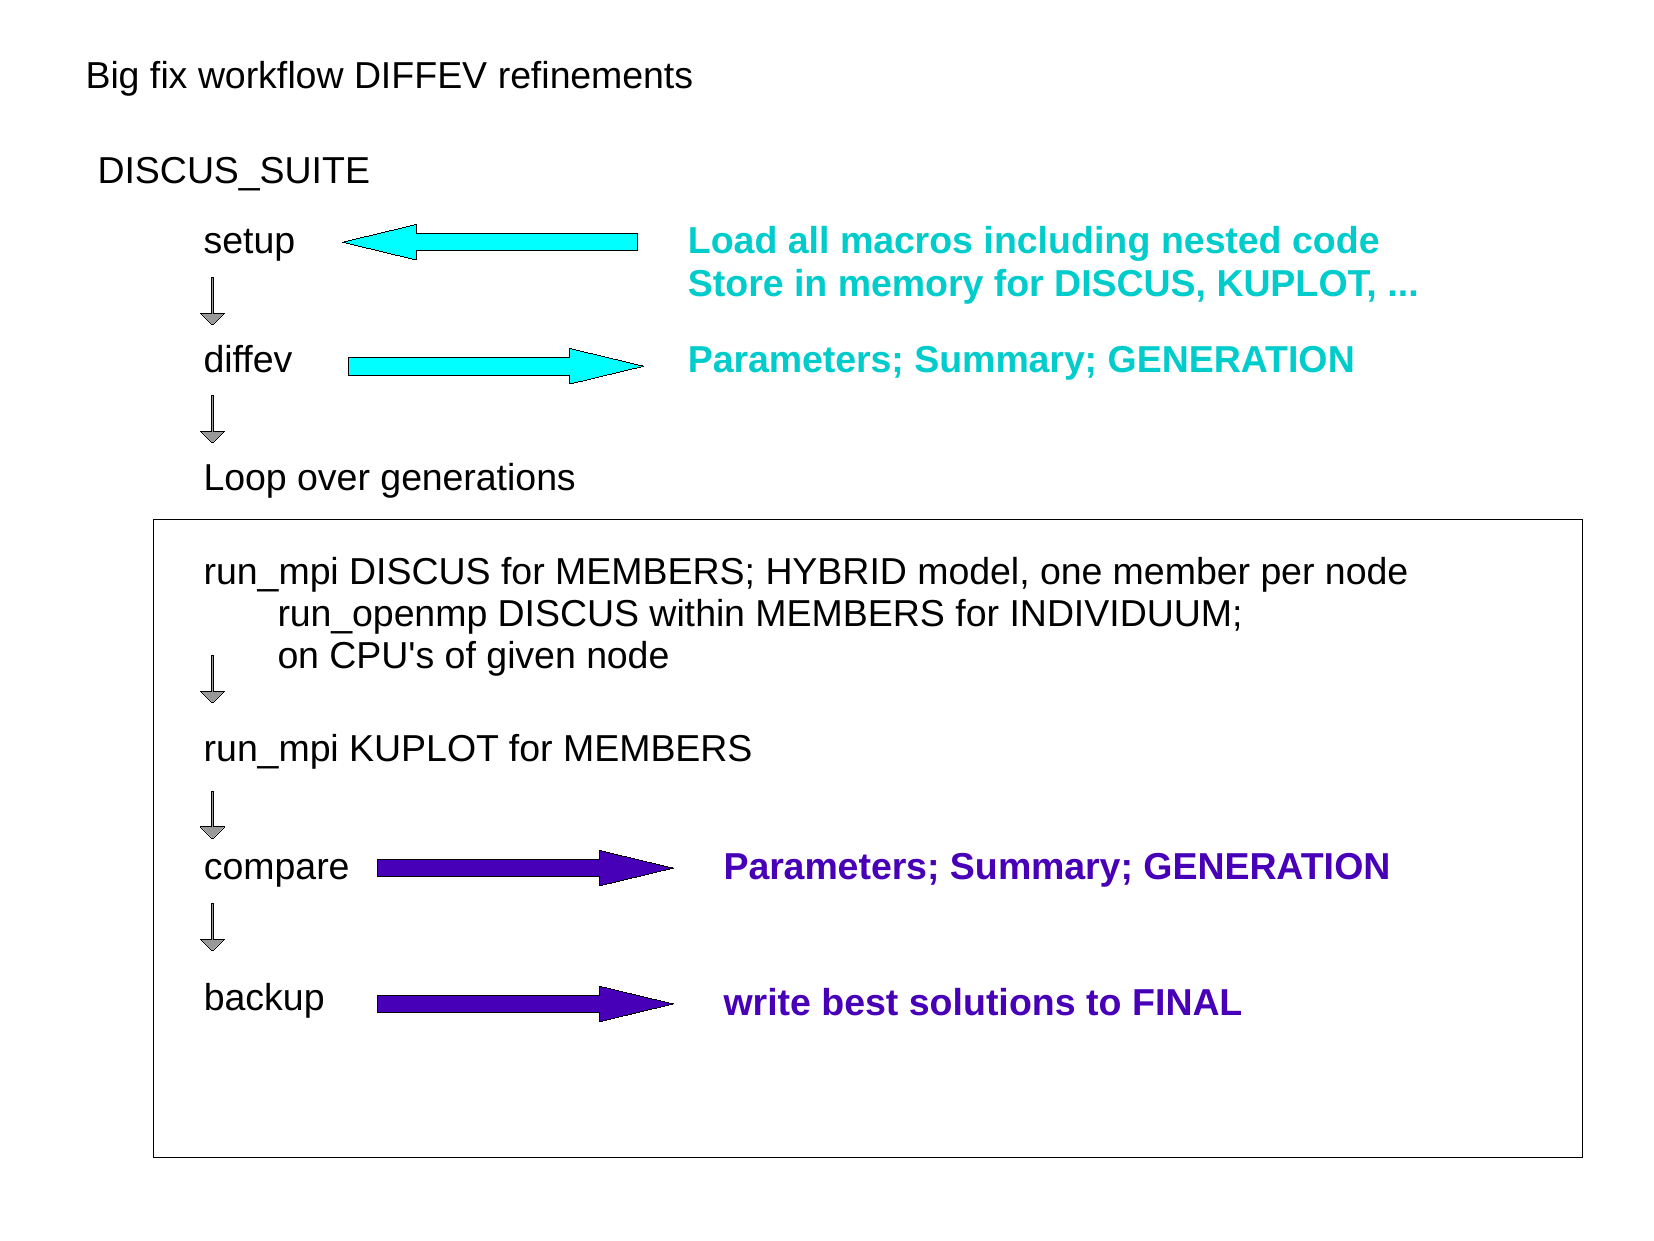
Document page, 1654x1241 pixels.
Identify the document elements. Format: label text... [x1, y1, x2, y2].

text_box Big fix workflow DIFFEV refinements [70, 47, 709, 105]
text_box compare [189, 838, 365, 896]
text_box run_mpi KUPLOT for MEMBERS [189, 720, 768, 778]
text_box Parameters; Summary; GENERATION [673, 330, 1371, 388]
text_box write best solutions to FINAL [708, 974, 1258, 1032]
text_box Parameters; Summary; GENERATION [708, 838, 1406, 896]
text_box backup [189, 968, 340, 1026]
text_box [342, 224, 638, 260]
text_box [348, 348, 644, 384]
text_box setup [188, 212, 311, 270]
text_box Loop over generations [188, 448, 591, 506]
text_box diffev [188, 330, 308, 388]
text_box [200, 395, 225, 443]
text_box DISCUS_SUITE [82, 141, 386, 199]
text_box [200, 277, 225, 325]
text_box Load all macros including nested code Store in memory for DISCUS, KUPLOT, ... [673, 212, 1435, 312]
text_box run_mpi DISCUS for MEMBERS; HYBRID model, one member per node run_openmp DISCUS within MEMBERS for INDIVIDUUM; on CPU's of given node [188, 543, 1424, 685]
text_box [153, 519, 1583, 1158]
